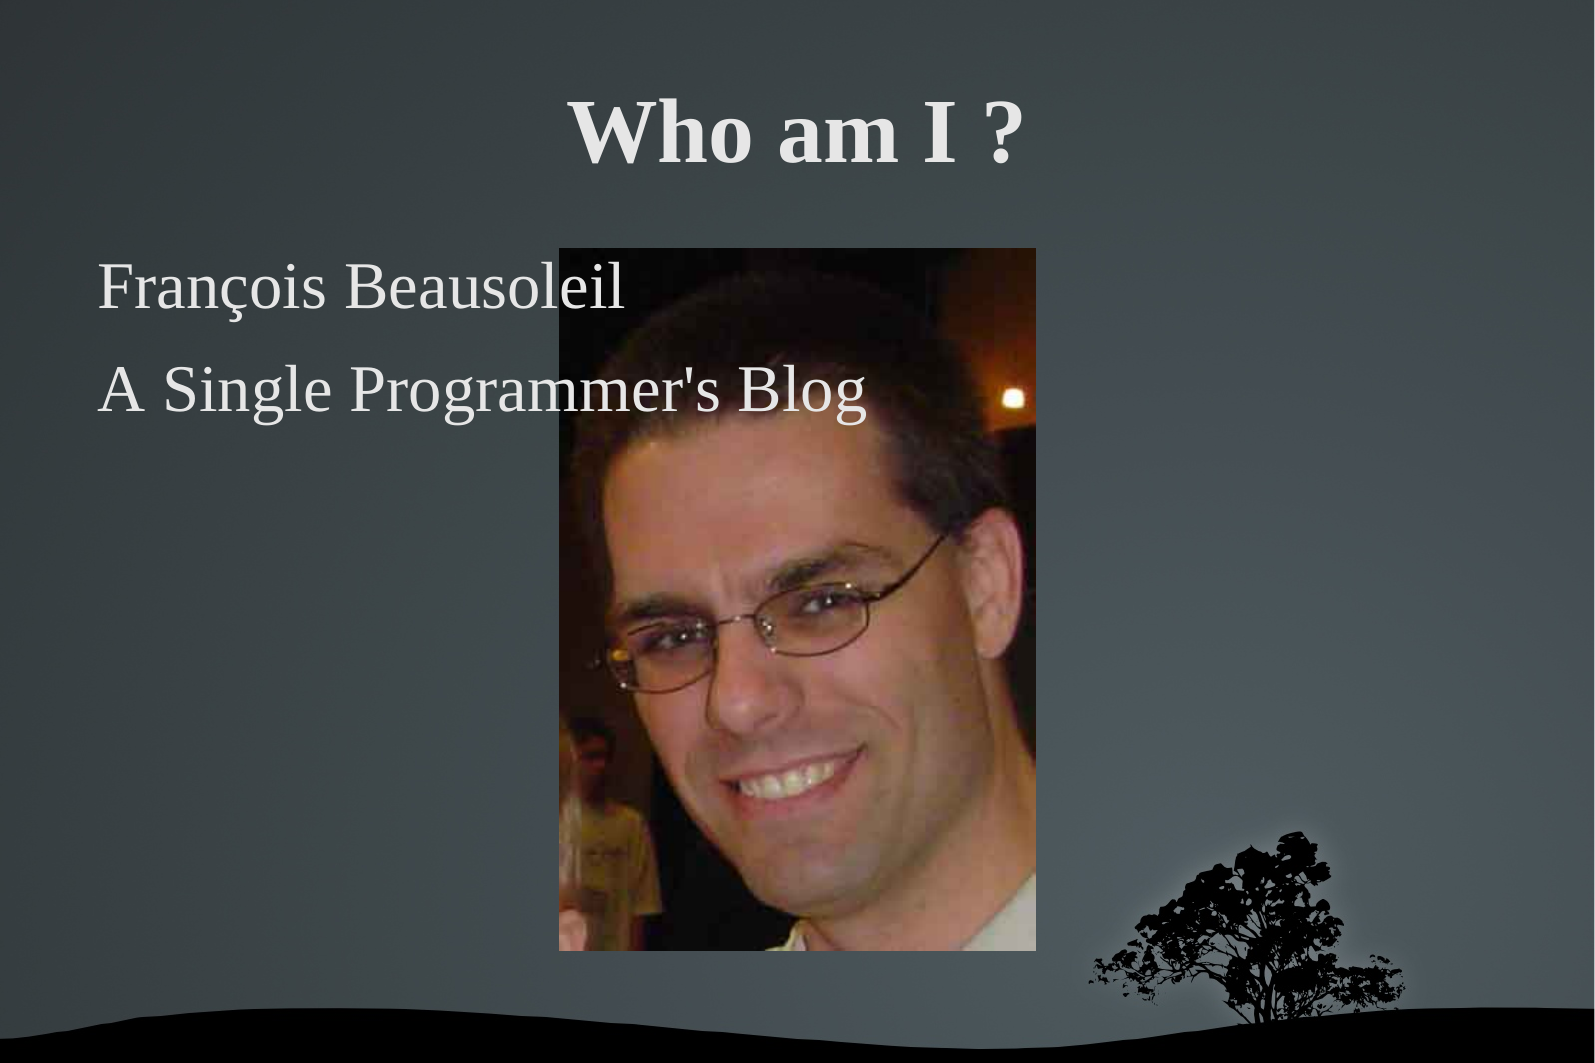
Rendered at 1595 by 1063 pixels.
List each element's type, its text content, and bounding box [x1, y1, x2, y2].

list François Beausoleil A Single Programmer's Blog [814, 248, 1516, 936]
title Who am I ? [79, 42, 1515, 220]
picture [0, 0, 1595, 1063]
